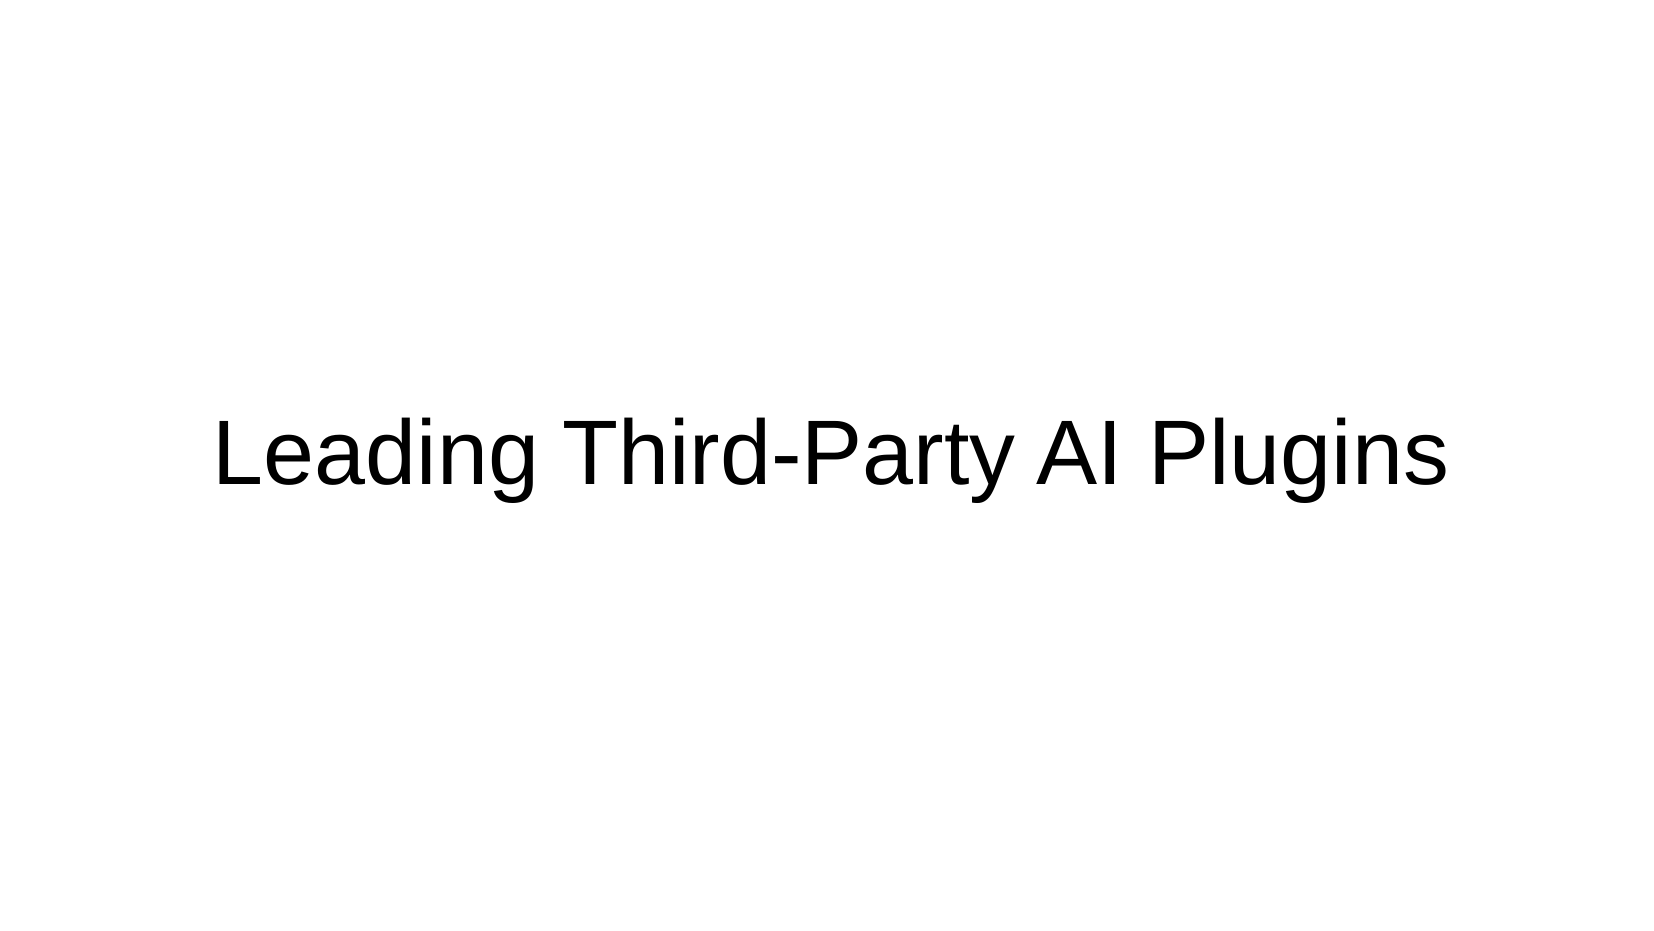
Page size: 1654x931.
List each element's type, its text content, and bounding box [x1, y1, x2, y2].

title Leading Third-Party AI Plugins [75, 375, 1564, 531]
